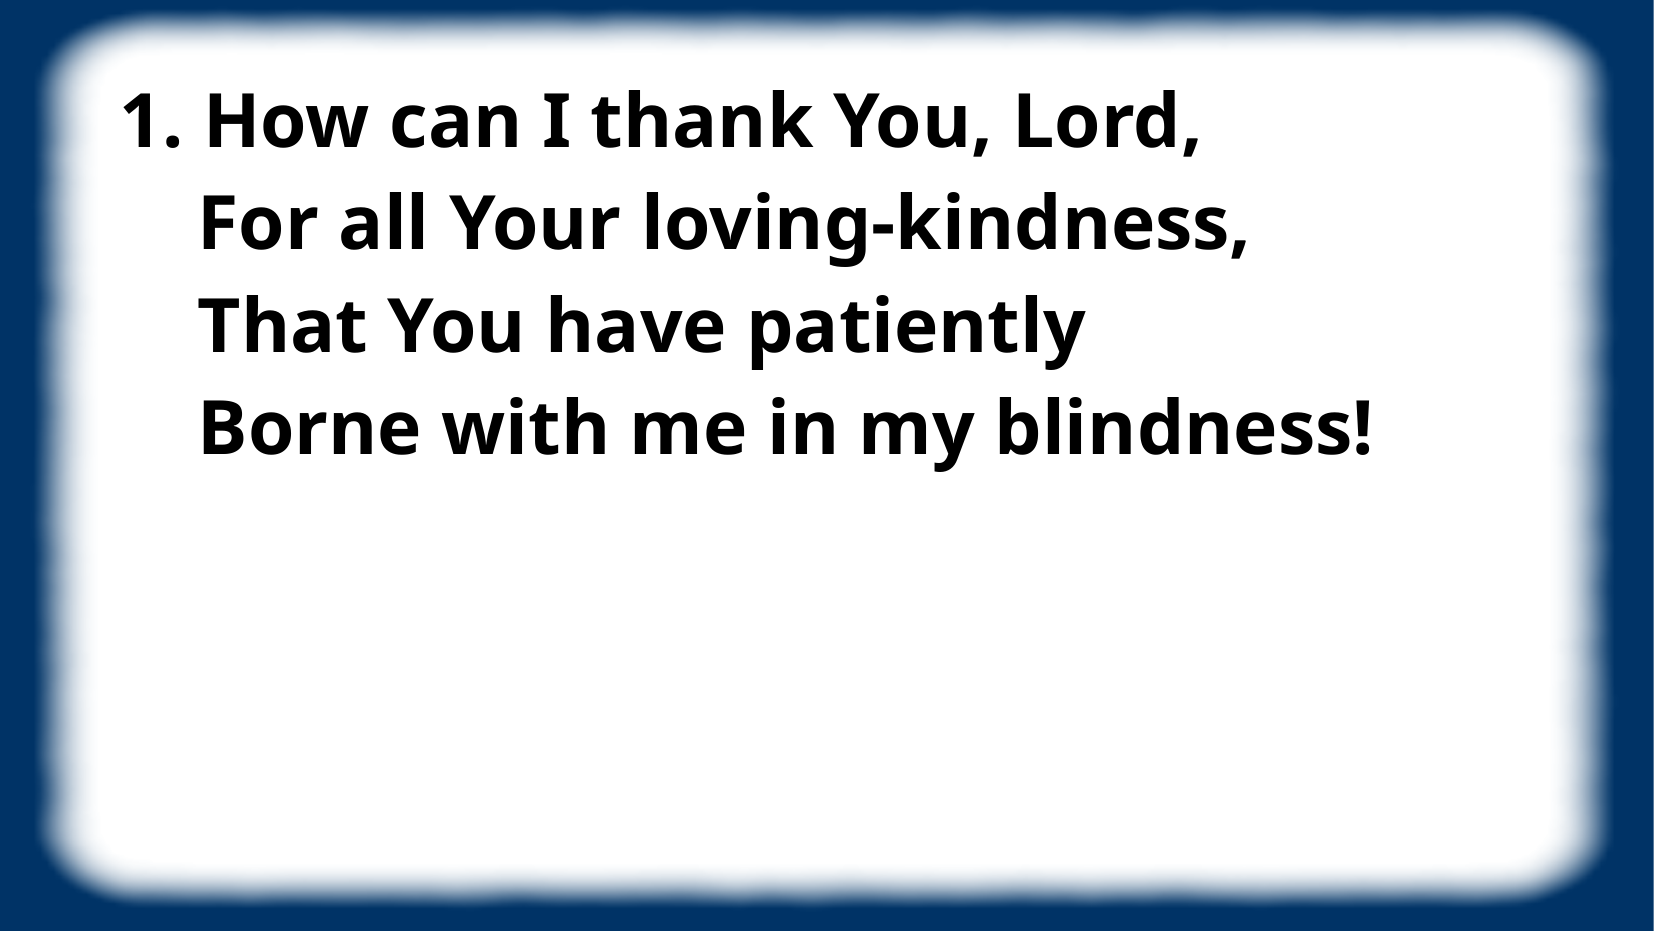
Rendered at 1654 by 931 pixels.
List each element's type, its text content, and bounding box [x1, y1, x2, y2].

text_box 1. How can I thank You, Lord, For all Your loving-kindness, That You have patiently Borne with me in my blindness! [105, 60, 1531, 475]
picture [0, 0, 1654, 931]
